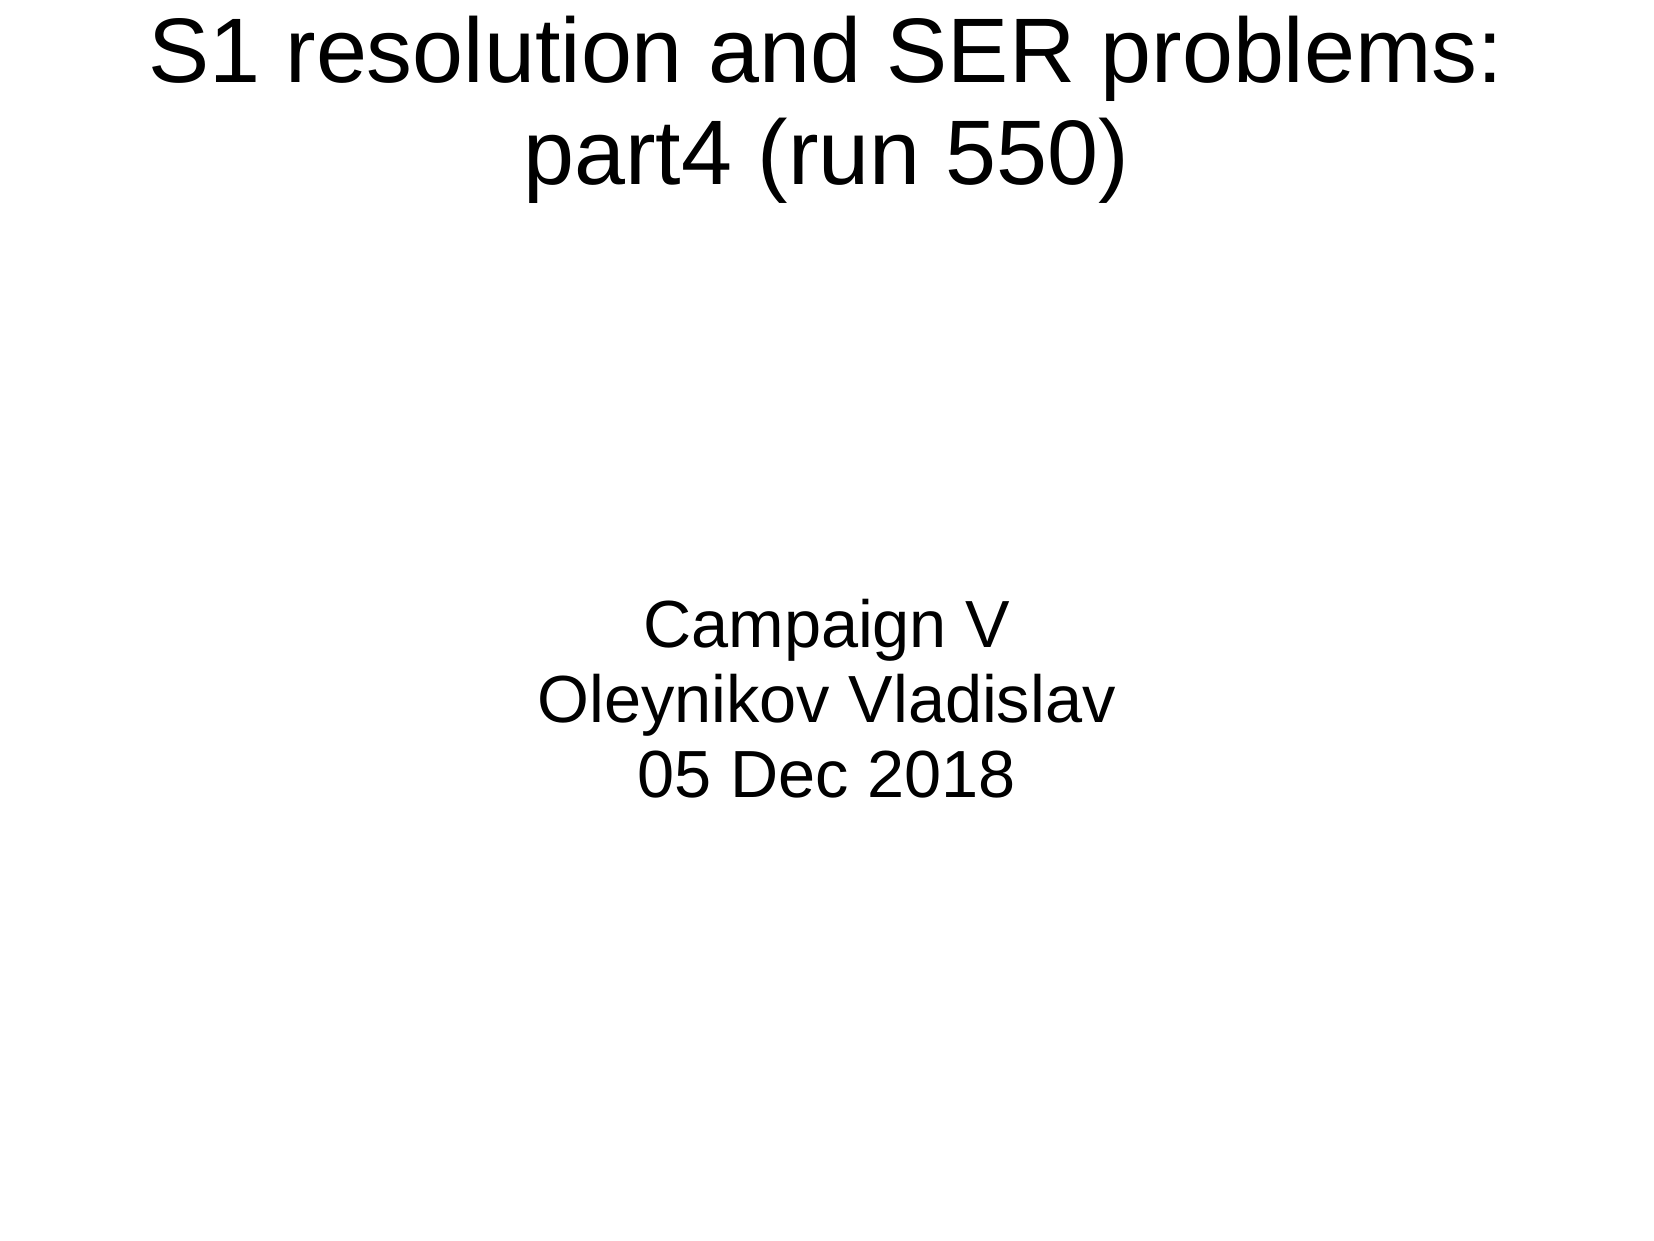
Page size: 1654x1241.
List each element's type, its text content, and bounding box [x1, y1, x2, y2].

title S1 resolution and SER problems: part4 (run 550) [82, 0, 1571, 290]
subtitle Сampaign V Oleynikov Vladislav 05 Dec 2018 [82, 290, 1571, 1109]
